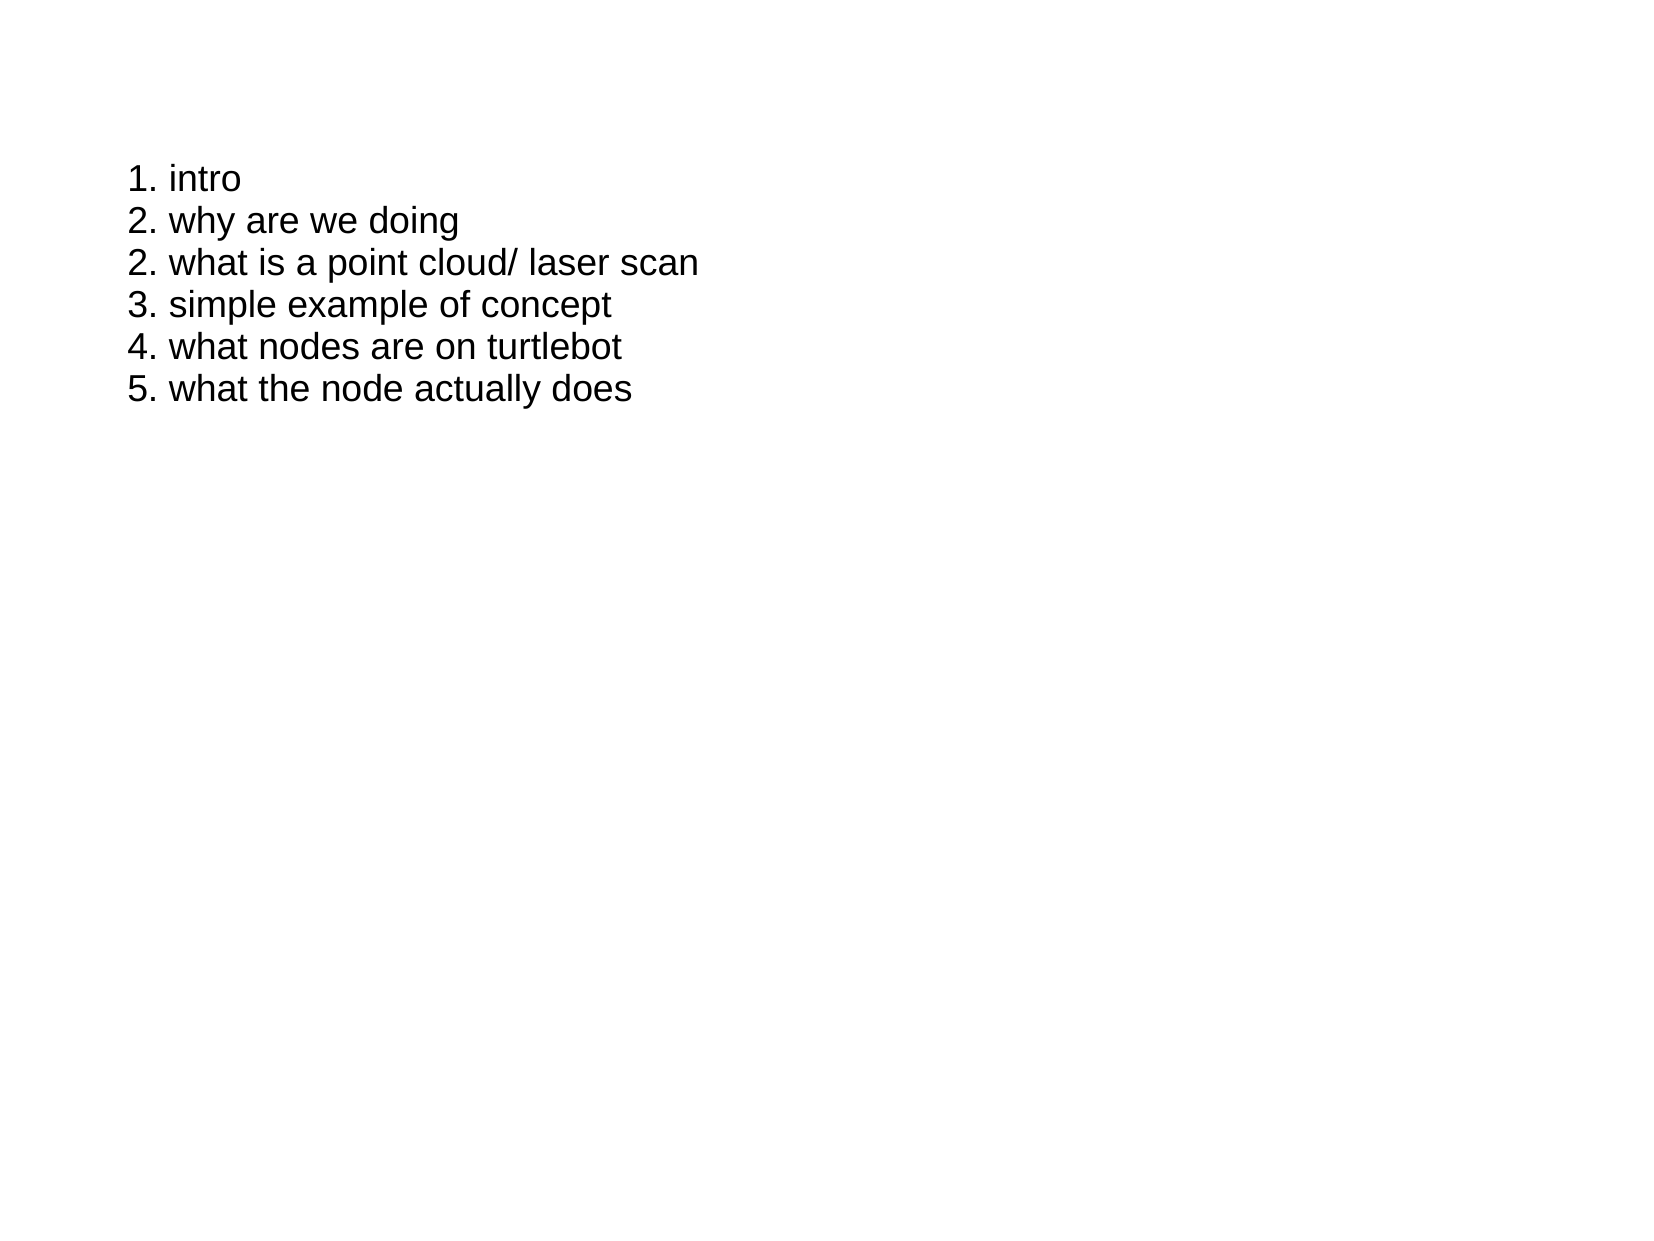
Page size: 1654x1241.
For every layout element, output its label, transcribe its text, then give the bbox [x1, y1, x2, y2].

text_box 1. intro 2. why are we doing 2. what is a point cloud/ laser scan 3. simple example of concept 4. what nodes are on turtlebot 5. what the node actually does [112, 150, 1463, 417]
